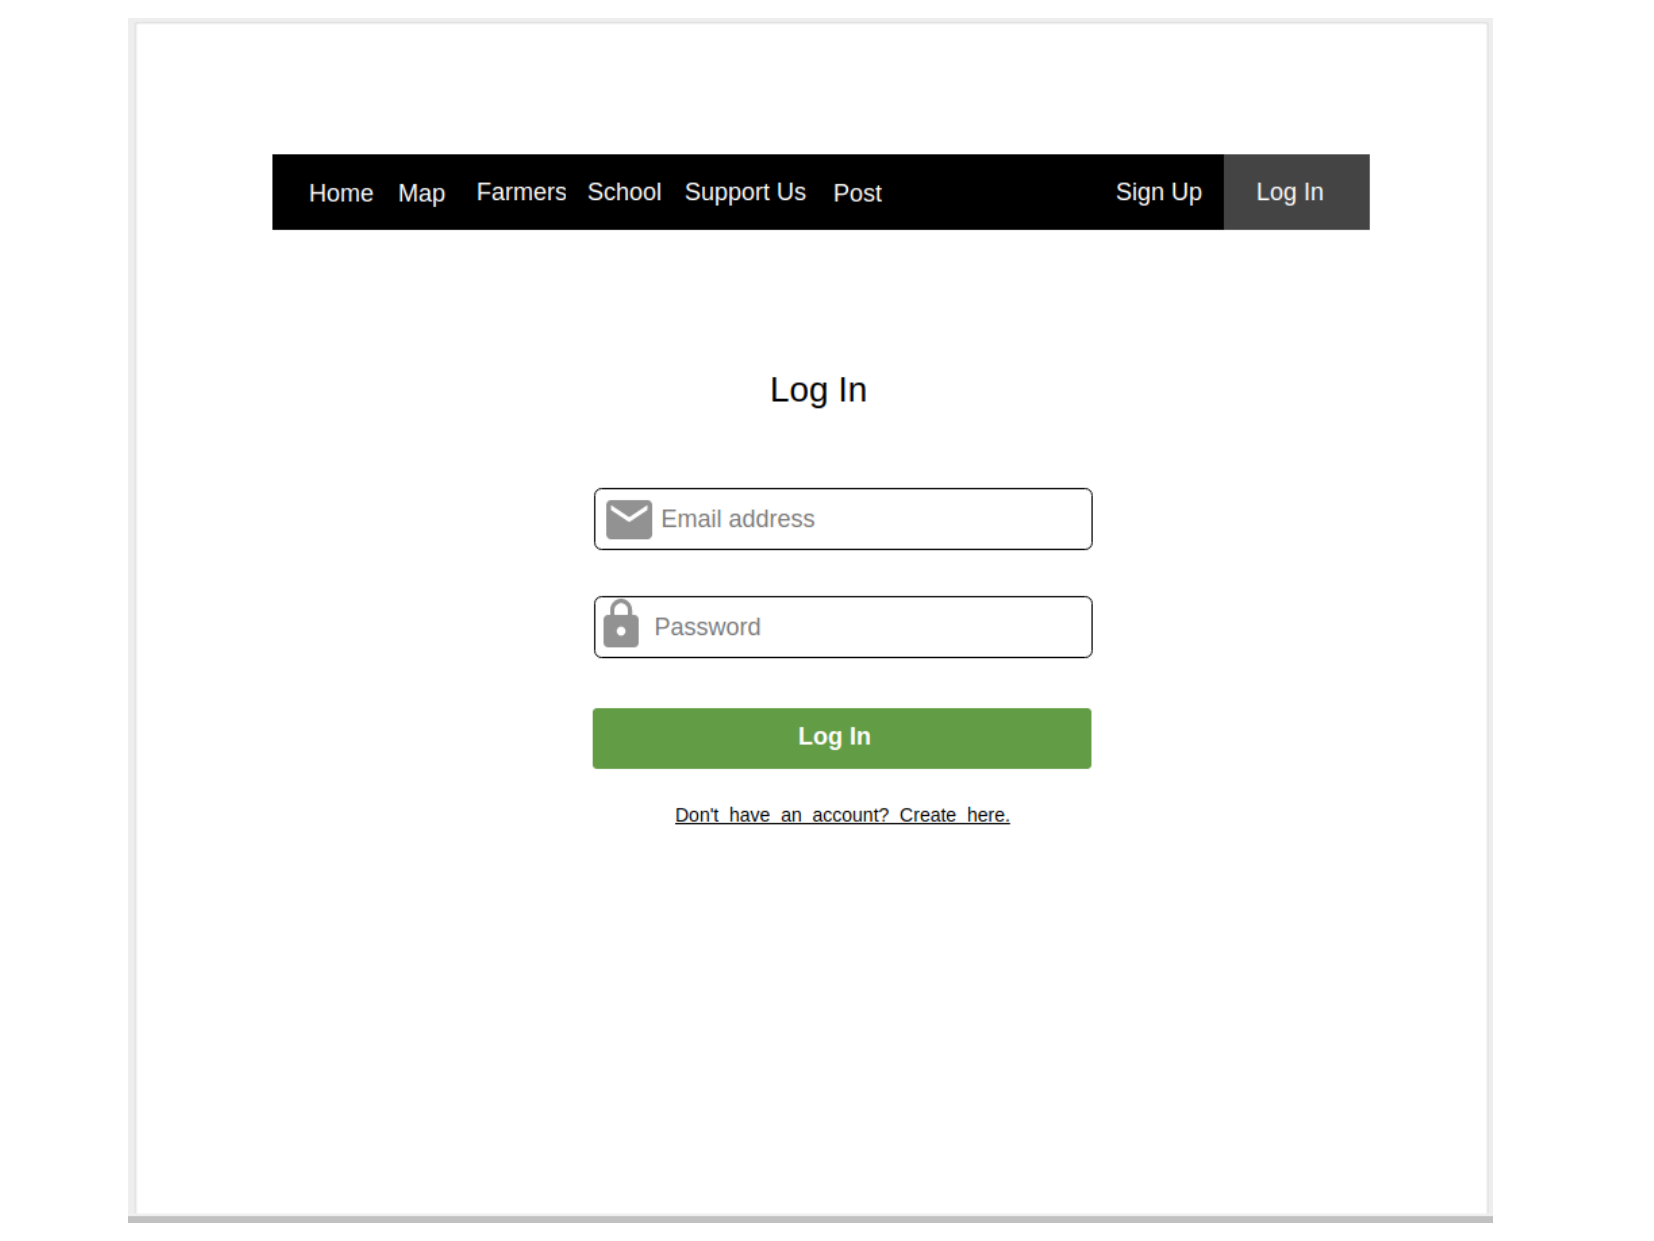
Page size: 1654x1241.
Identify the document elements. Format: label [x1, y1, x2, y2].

picture [128, 18, 1493, 1223]
